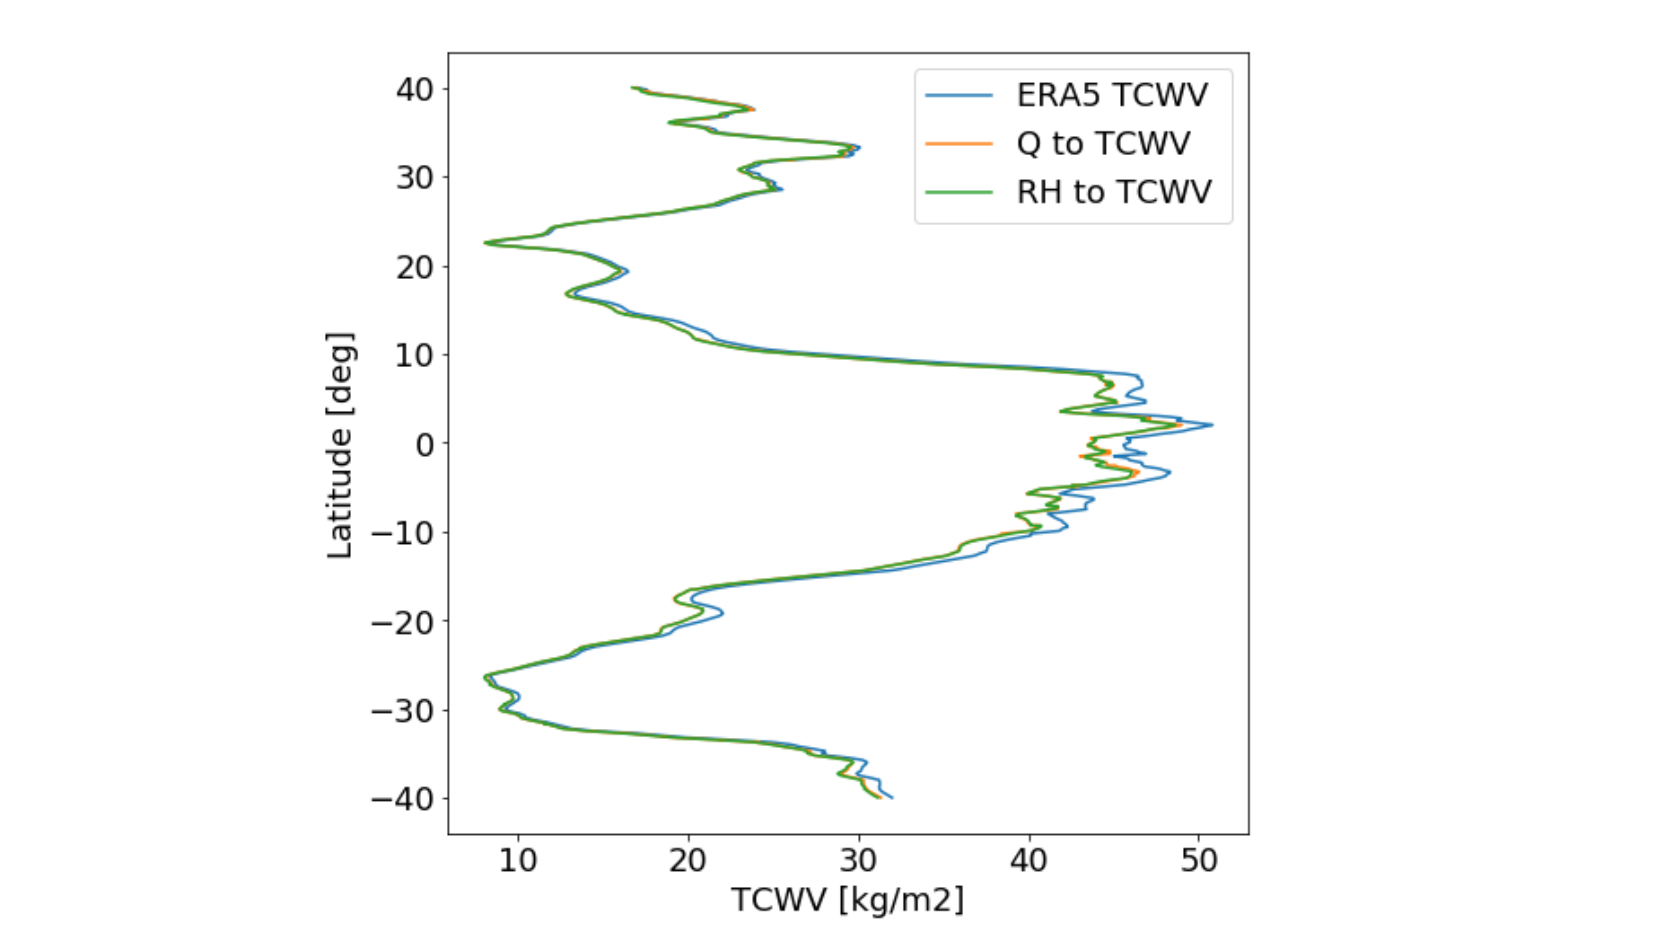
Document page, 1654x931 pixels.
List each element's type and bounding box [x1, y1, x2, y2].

picture [315, 40, 1261, 931]
